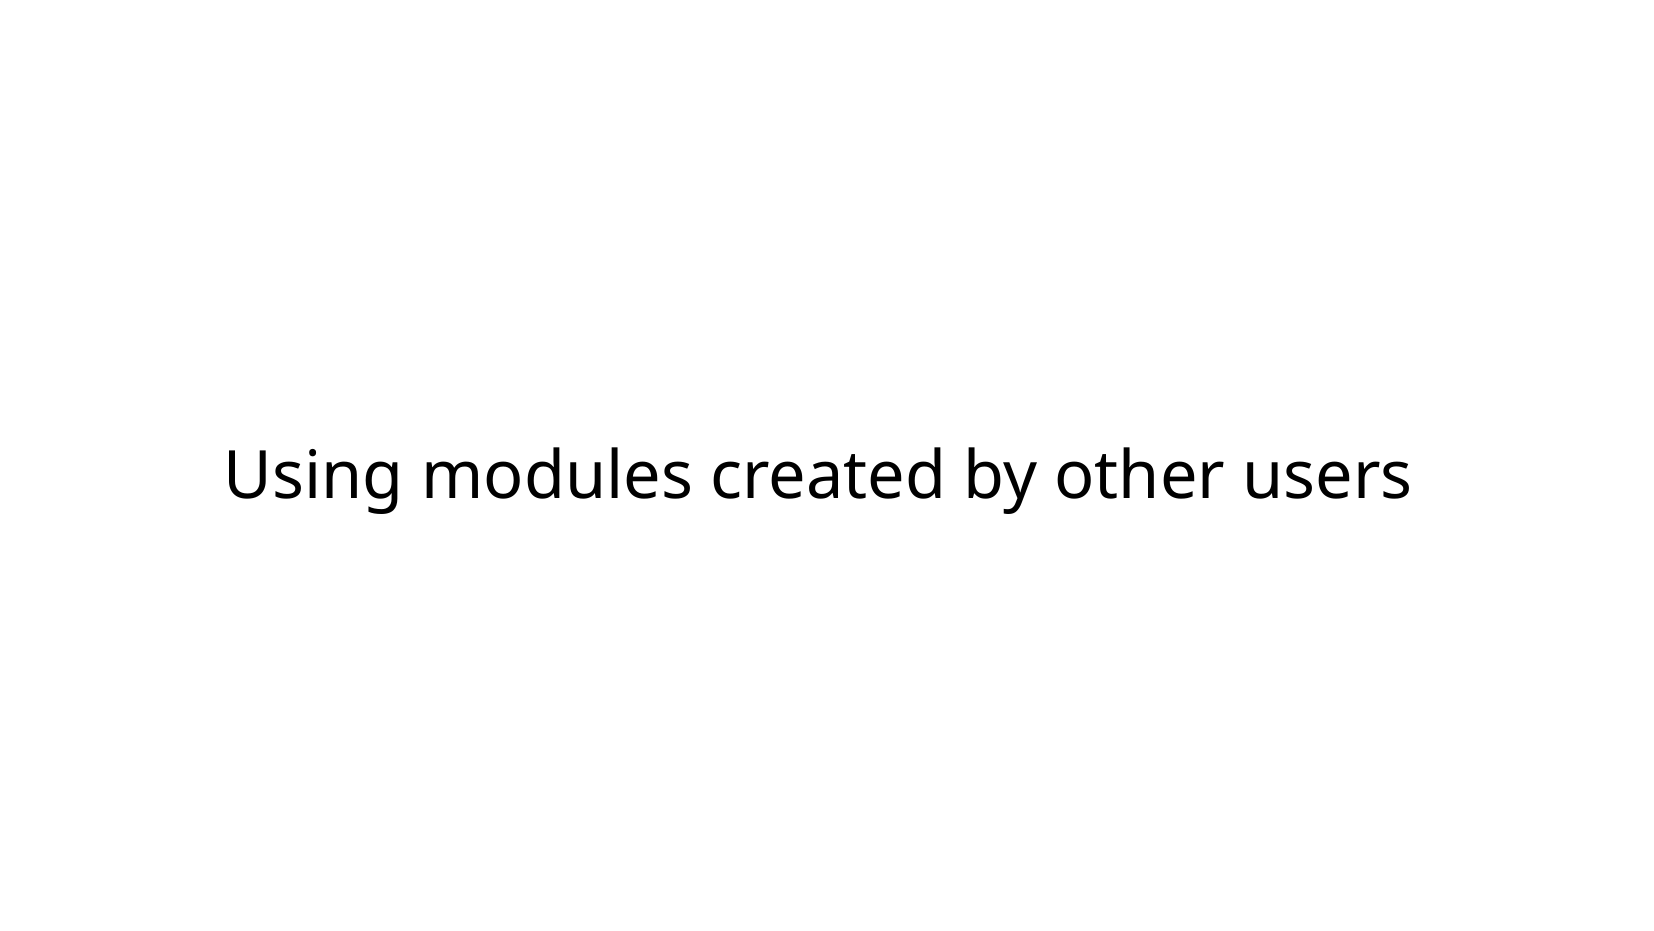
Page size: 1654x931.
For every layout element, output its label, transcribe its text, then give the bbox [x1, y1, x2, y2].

subtitle Using modules created by other users [75, 112, 1564, 833]
